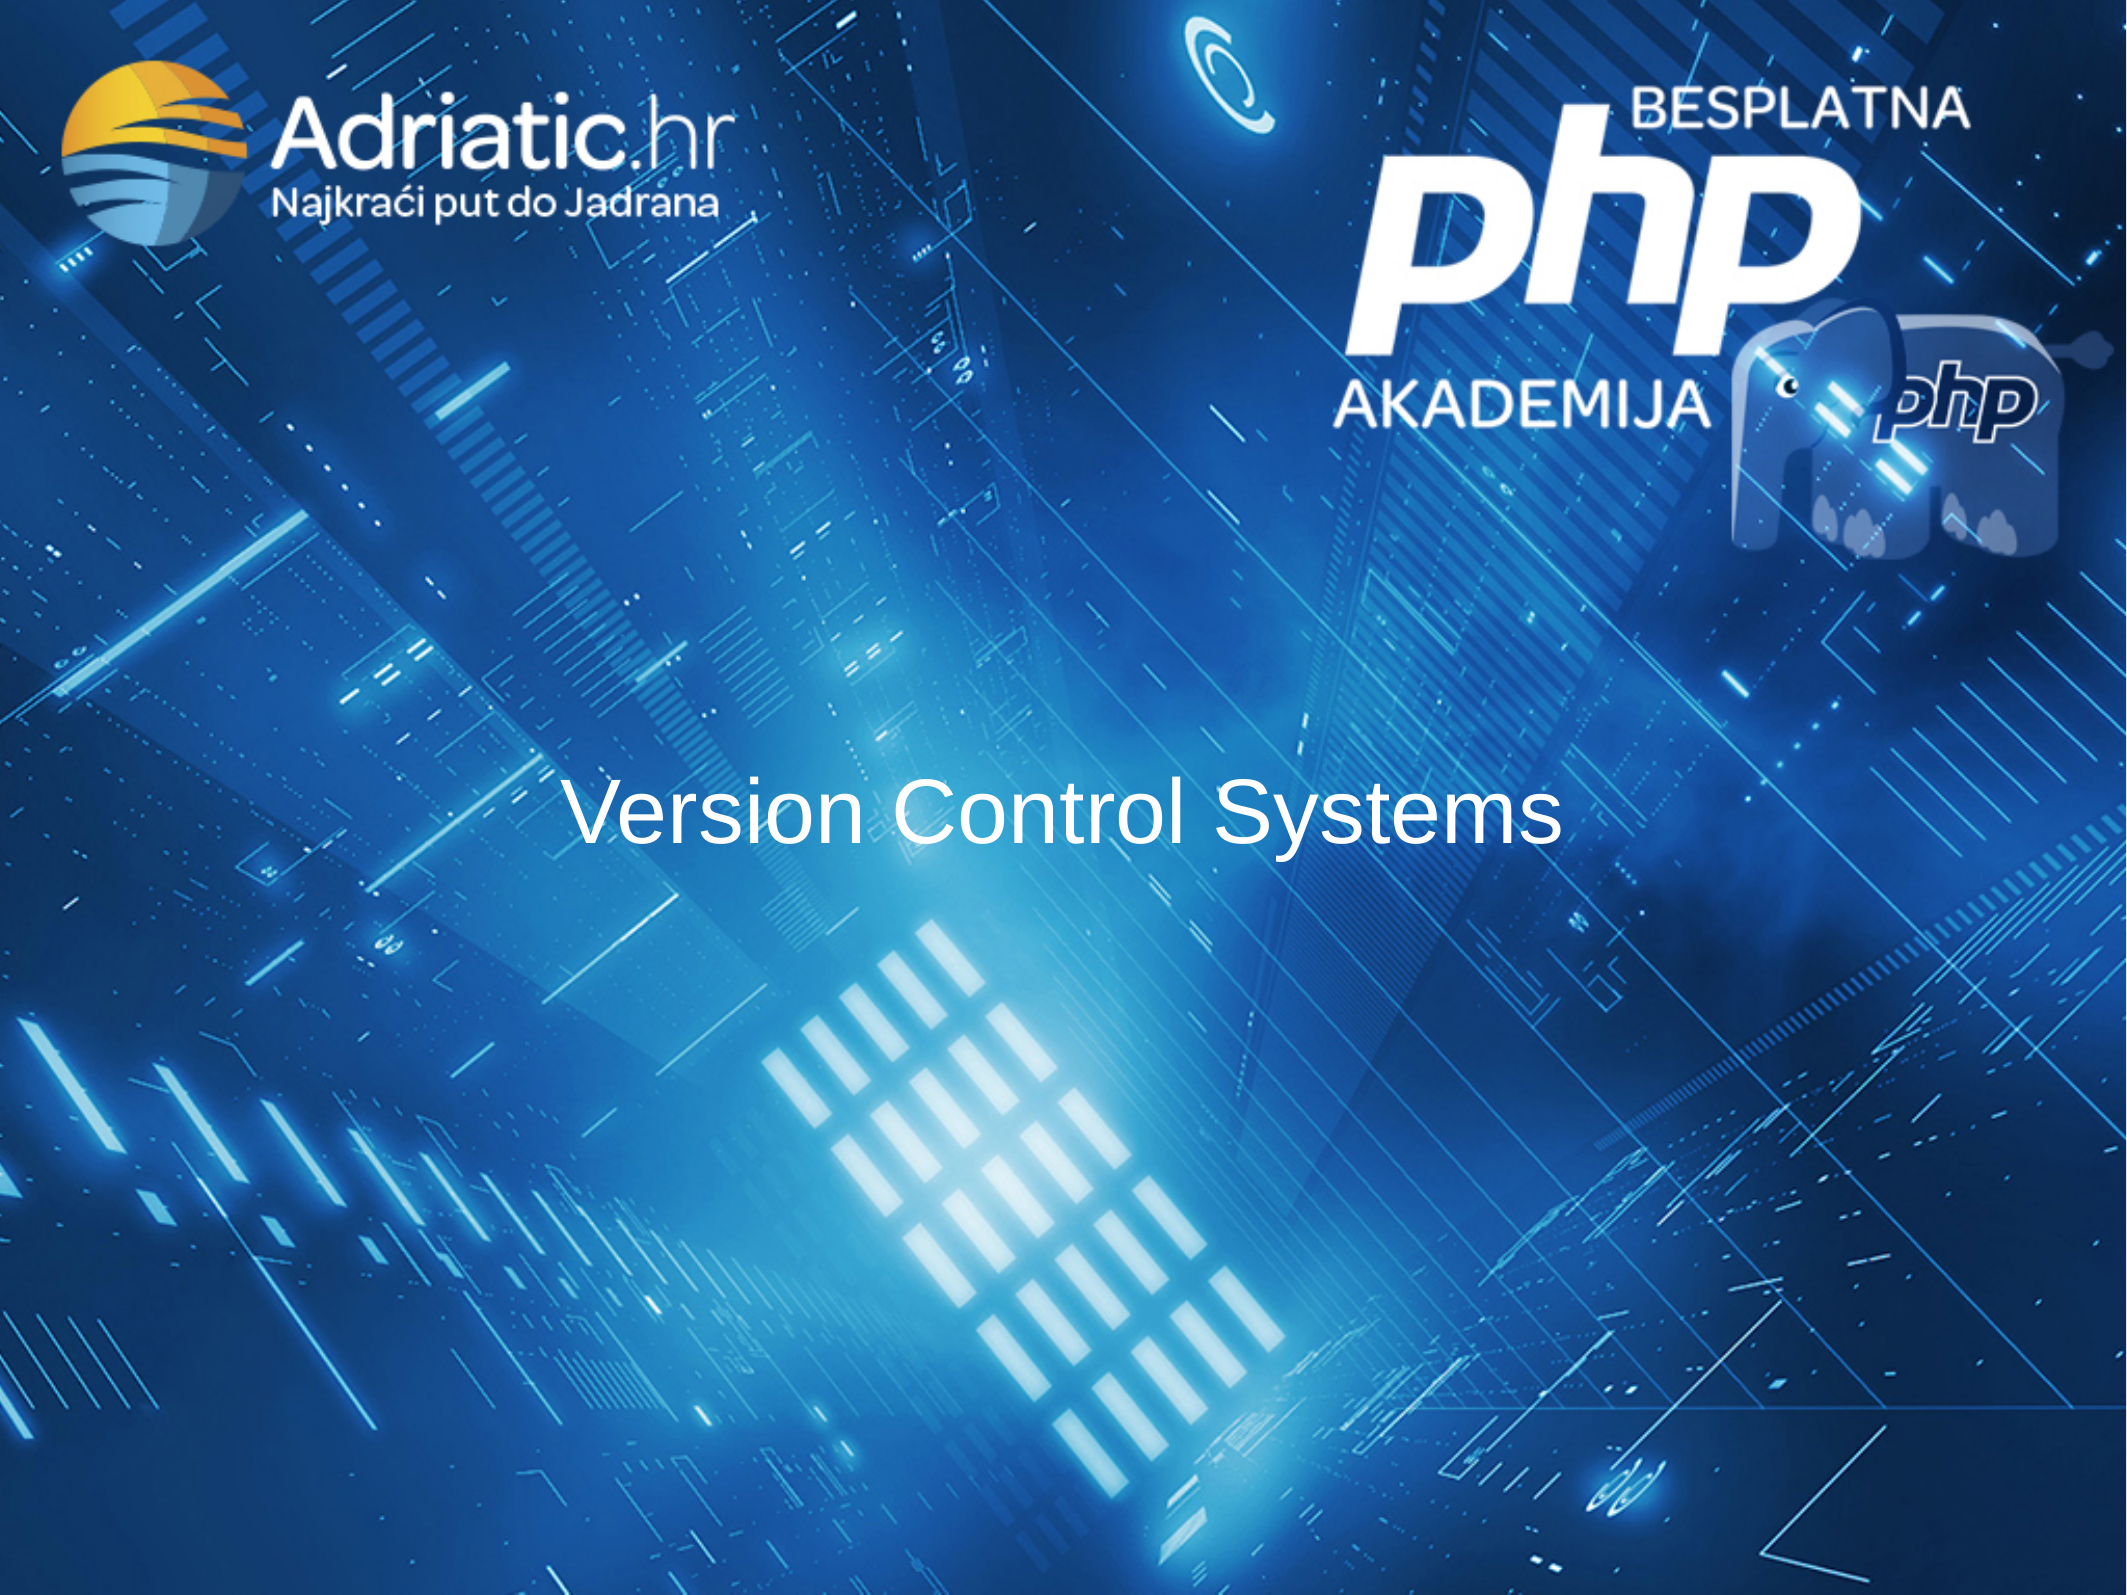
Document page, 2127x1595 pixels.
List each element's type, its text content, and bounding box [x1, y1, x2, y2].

title Version Control Systems [106, 678, 2020, 945]
picture [0, 0, 2127, 1595]
